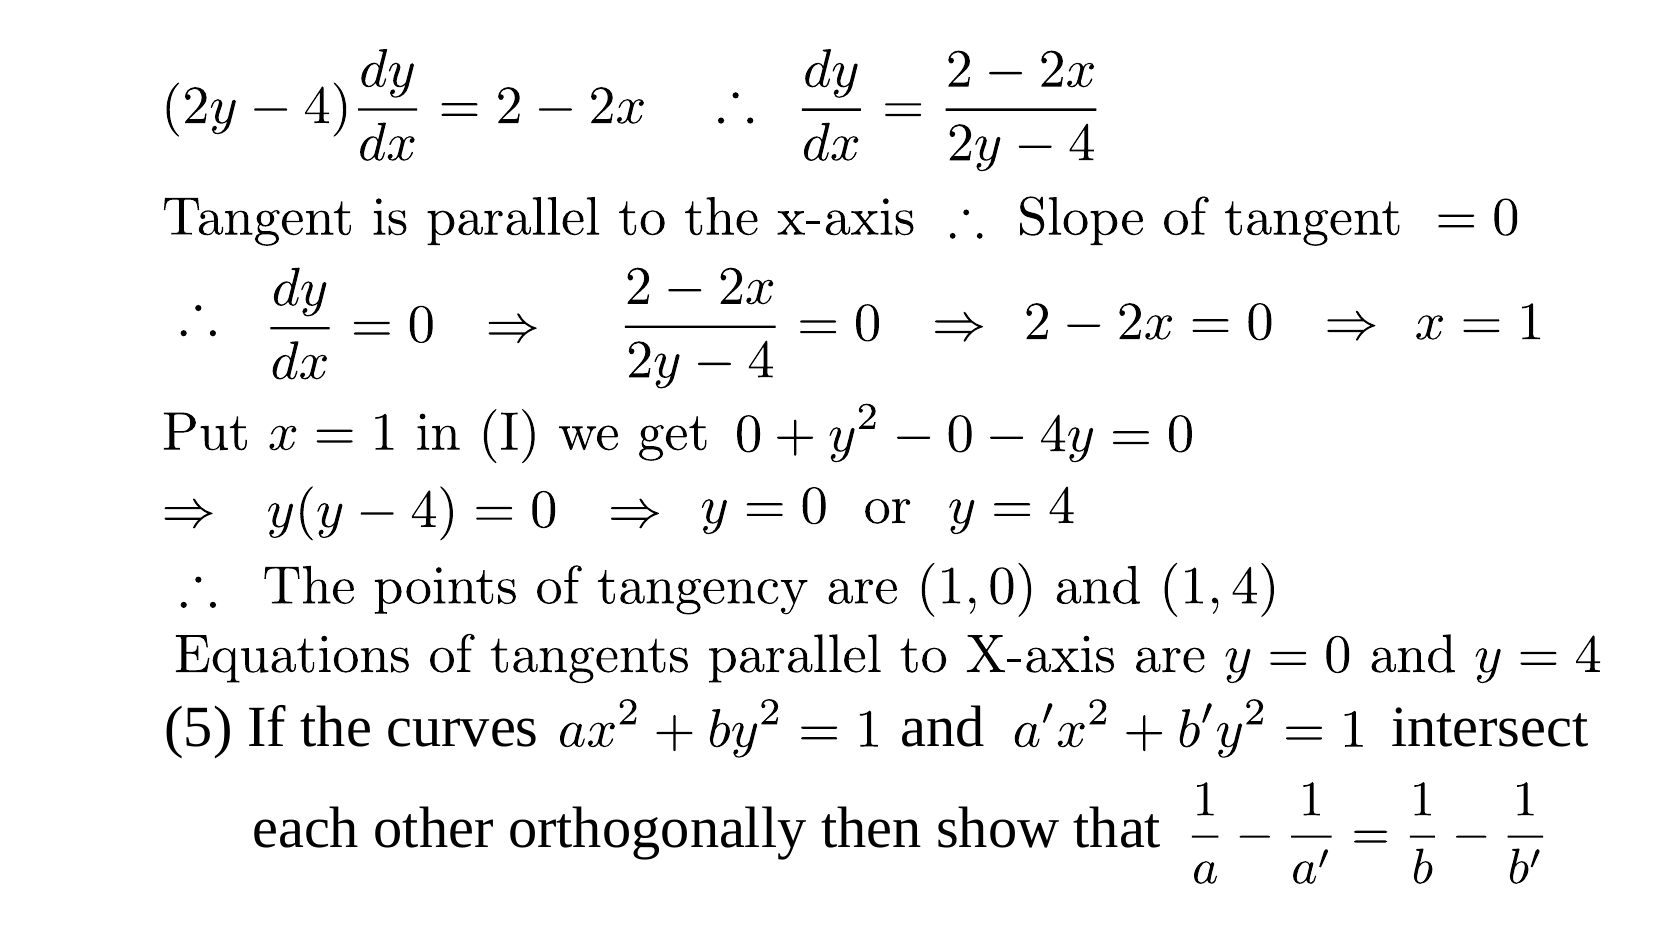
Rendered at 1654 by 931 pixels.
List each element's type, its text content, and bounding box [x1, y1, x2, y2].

text_box [624, 267, 984, 389]
text_box [163, 49, 644, 161]
text_box [717, 92, 754, 124]
text_box [164, 486, 659, 541]
text_box [737, 403, 1192, 463]
title (5) If the curves and intersect each other orthogonally then show that [47, 37, 1619, 910]
text_box [180, 304, 216, 337]
text_box [801, 49, 1097, 172]
text_box [1191, 782, 1544, 884]
text_box [270, 267, 537, 380]
text_box [163, 409, 707, 464]
text_box [264, 562, 1274, 617]
text_box [1014, 699, 1363, 758]
text_box [180, 576, 217, 608]
text_box [1026, 303, 1376, 341]
text_box [1416, 303, 1541, 340]
text_box [701, 486, 1074, 535]
text_box [175, 633, 1601, 684]
text_box [163, 196, 1518, 246]
text_box [560, 699, 878, 758]
